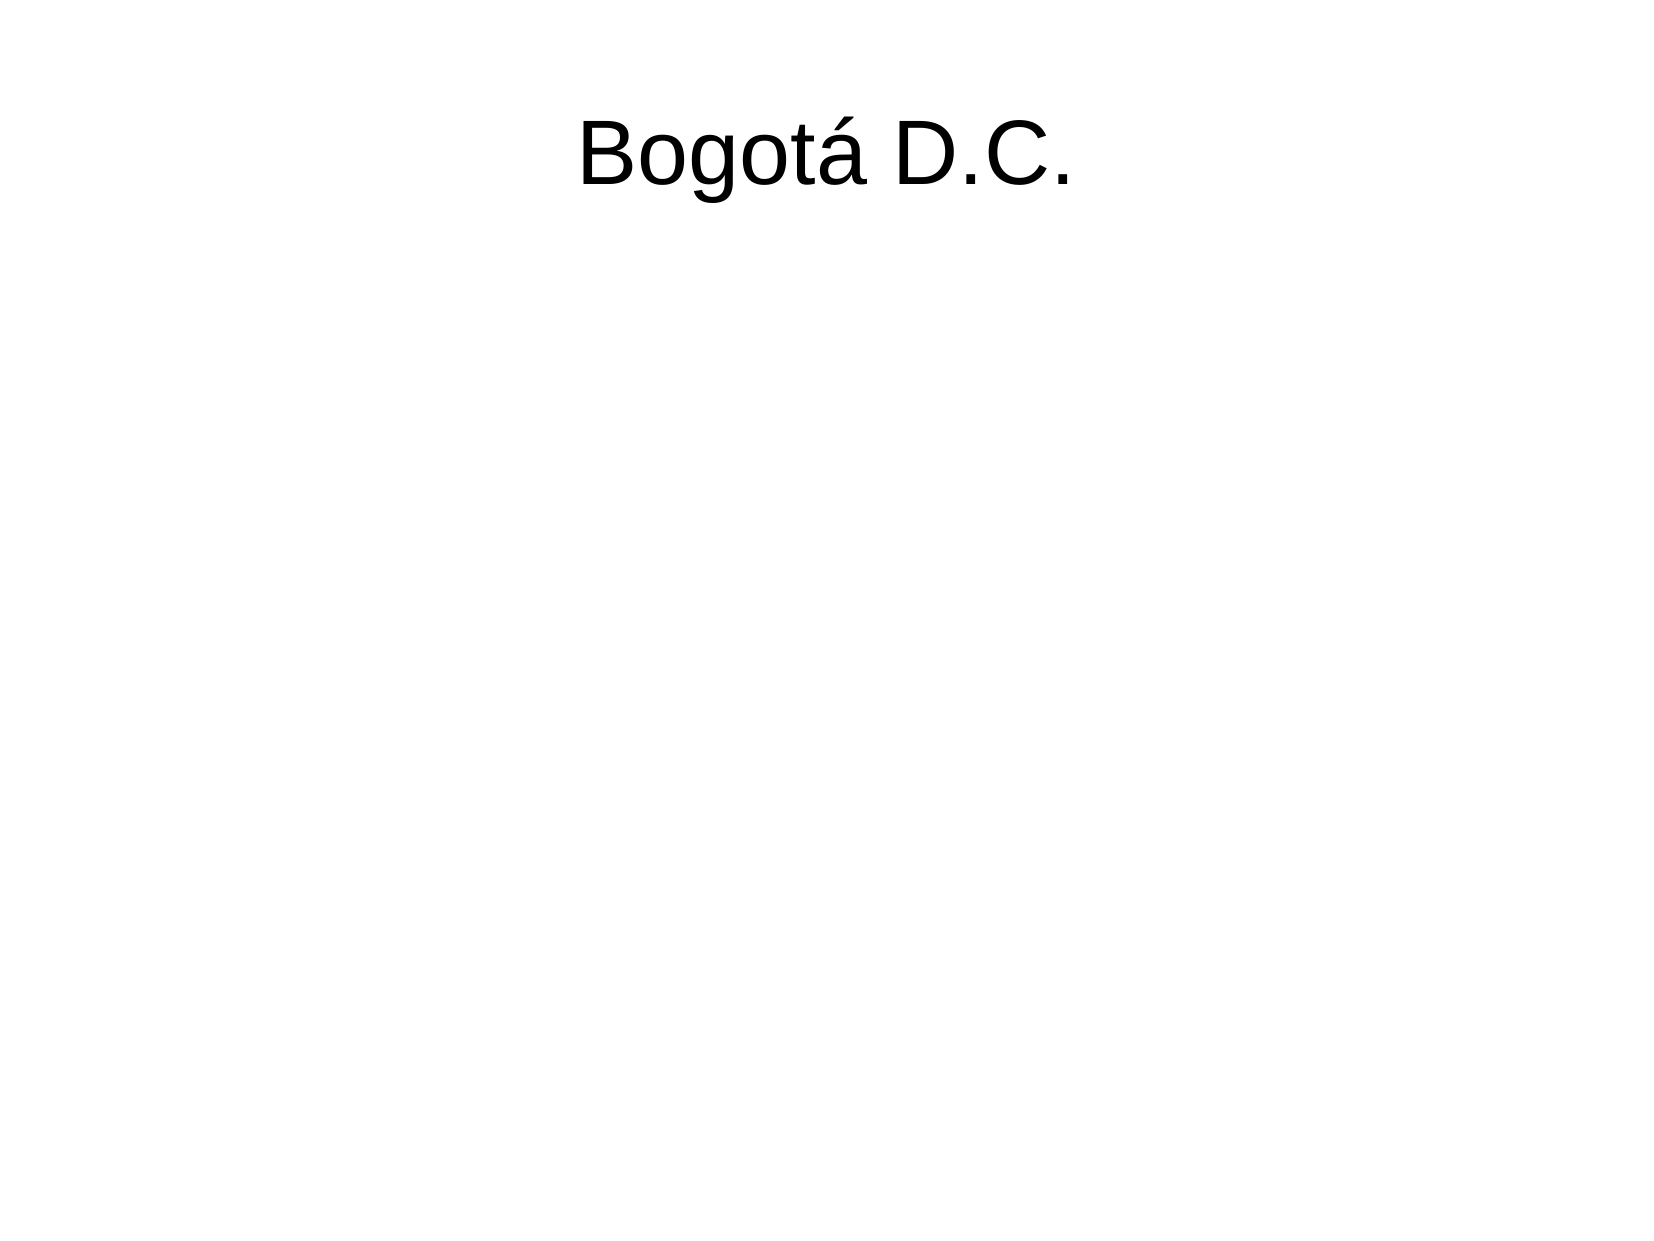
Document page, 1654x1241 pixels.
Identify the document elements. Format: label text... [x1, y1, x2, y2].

title Bogotá D.C. [82, 49, 1571, 257]
